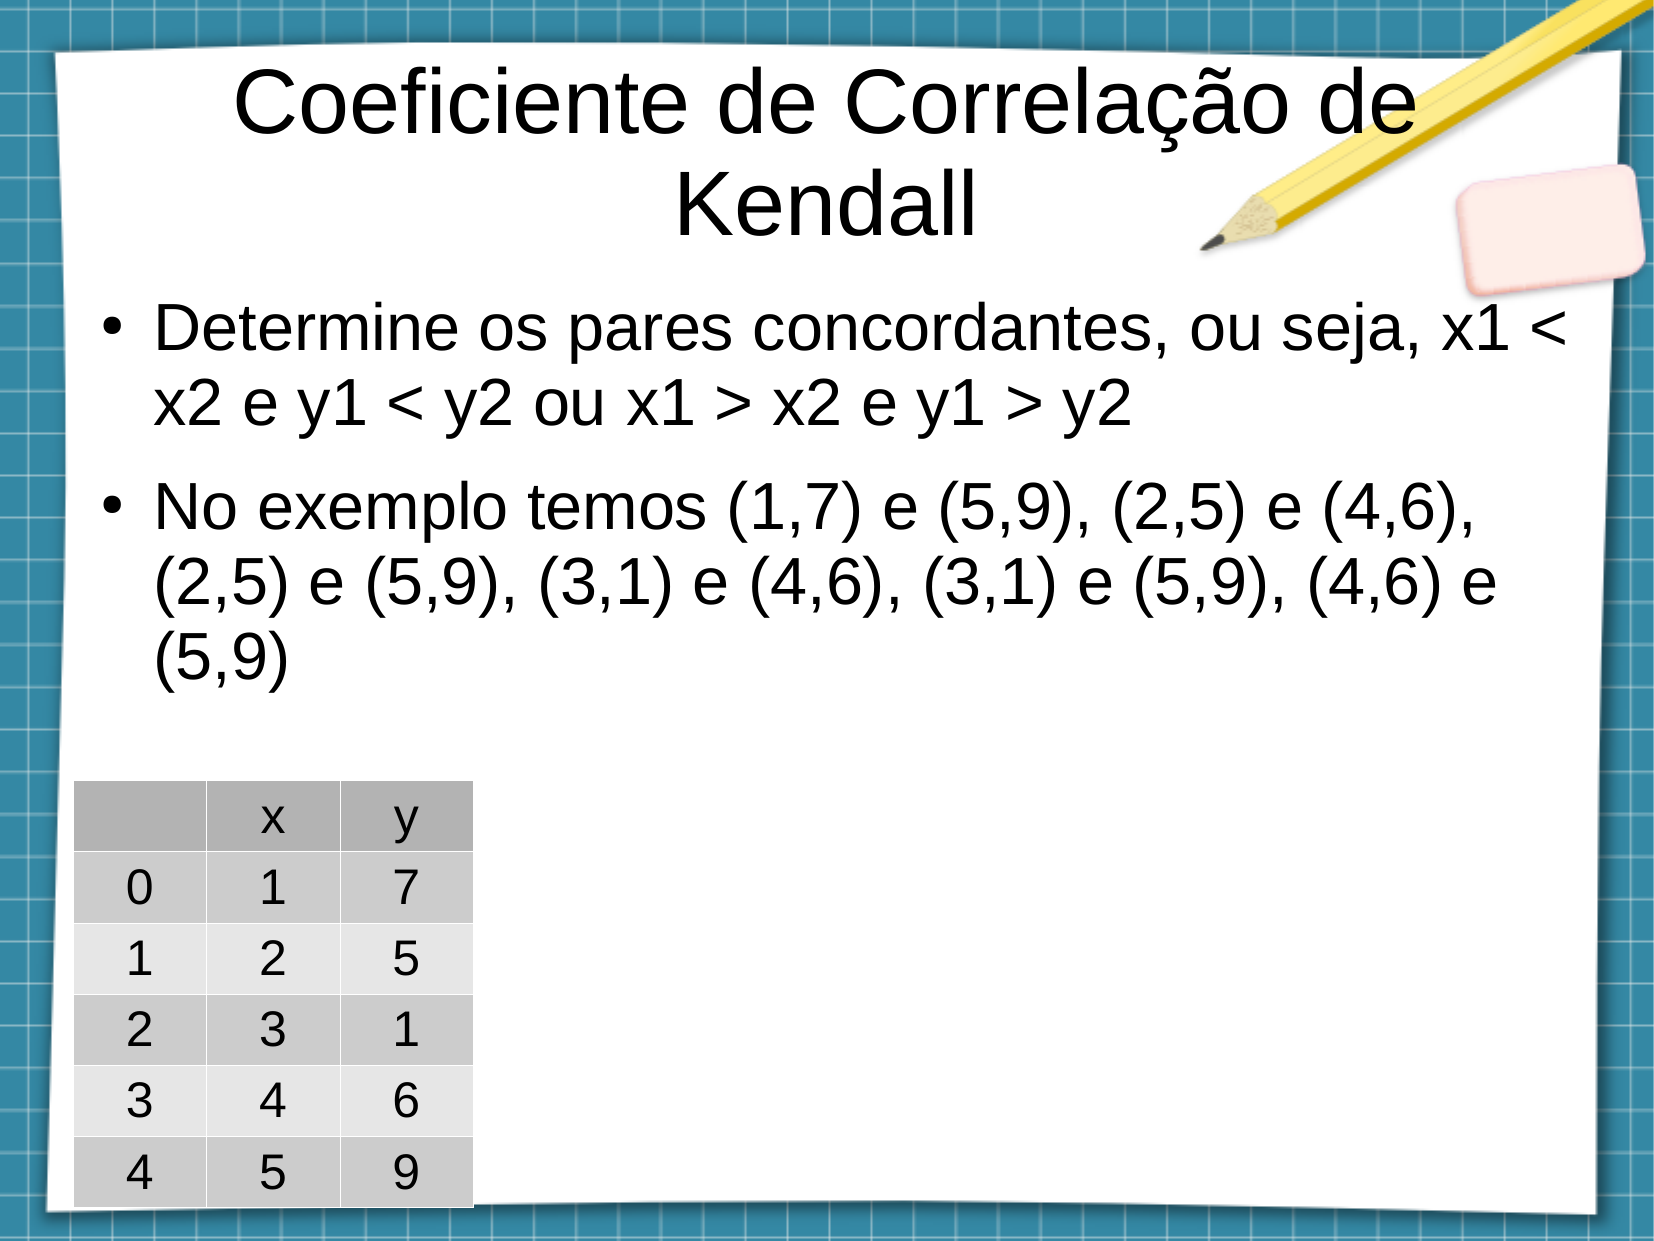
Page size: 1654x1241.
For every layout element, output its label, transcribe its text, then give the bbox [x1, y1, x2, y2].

table_cell 2 [207, 924, 340, 994]
list Determine os pares concordantes, ou seja, x1 < x2 e y1 < y2 ou x1 > x2 e y1 > y2 No exemplo temos (1,7) e (5,9), (2,5) e (4,6), (2,5) e (5,9), (3,1) e (4,6), (3,1) e (5,9), (4,6) e (5,9) [82, 290, 1571, 1010]
table_cell 2 [74, 995, 206, 1065]
table_cell 9 [341, 1137, 473, 1207]
table_cell 1 [341, 995, 473, 1065]
table_cell 7 [341, 852, 473, 923]
title Coeficiente de Correlação de Kendall [82, 49, 1571, 257]
table_cell 0 [74, 852, 206, 923]
table_cell 4 [207, 1066, 340, 1136]
table_cell 6 [341, 1066, 473, 1136]
table_cell 1 [74, 924, 206, 994]
table_cell 3 [207, 995, 340, 1065]
table_cell 4 [74, 1137, 206, 1207]
picture [0, 0, 1654, 1241]
table_header y [341, 781, 473, 851]
table_cell 3 [74, 1066, 206, 1136]
table_cell 5 [207, 1137, 340, 1207]
table_header x [207, 781, 340, 851]
table_cell 5 [341, 924, 473, 994]
table_cell 1 [207, 852, 340, 923]
table_header [74, 781, 206, 851]
